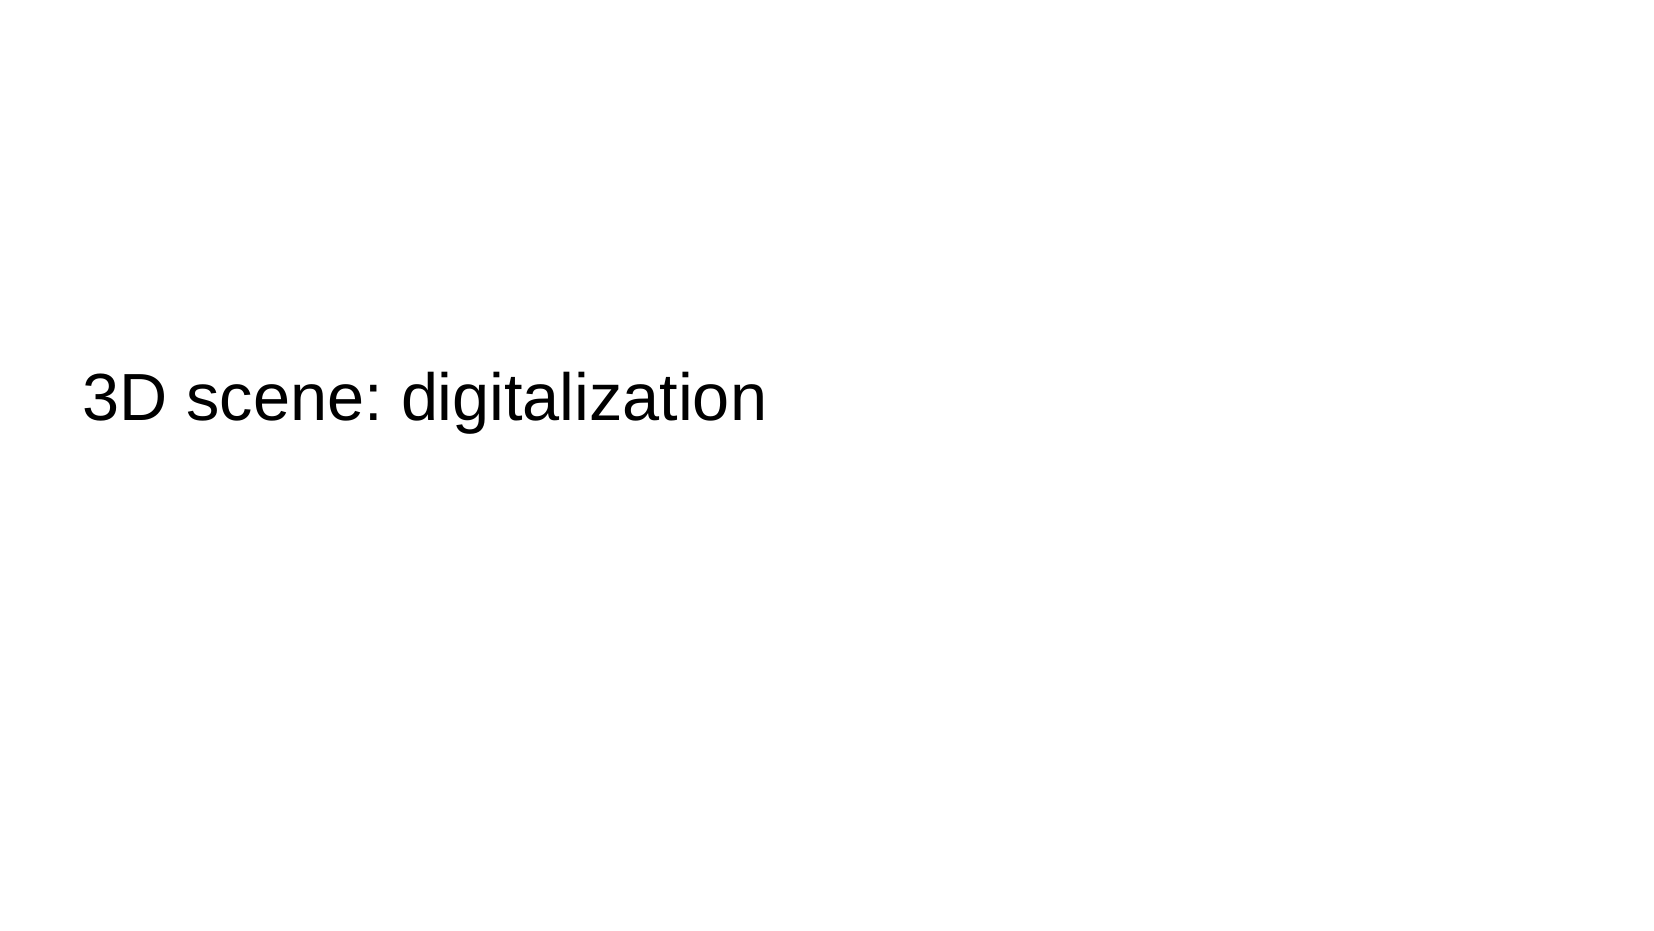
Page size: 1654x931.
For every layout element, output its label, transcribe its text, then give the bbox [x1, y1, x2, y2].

subtitle 3D scene: digitalization [82, 37, 1571, 757]
